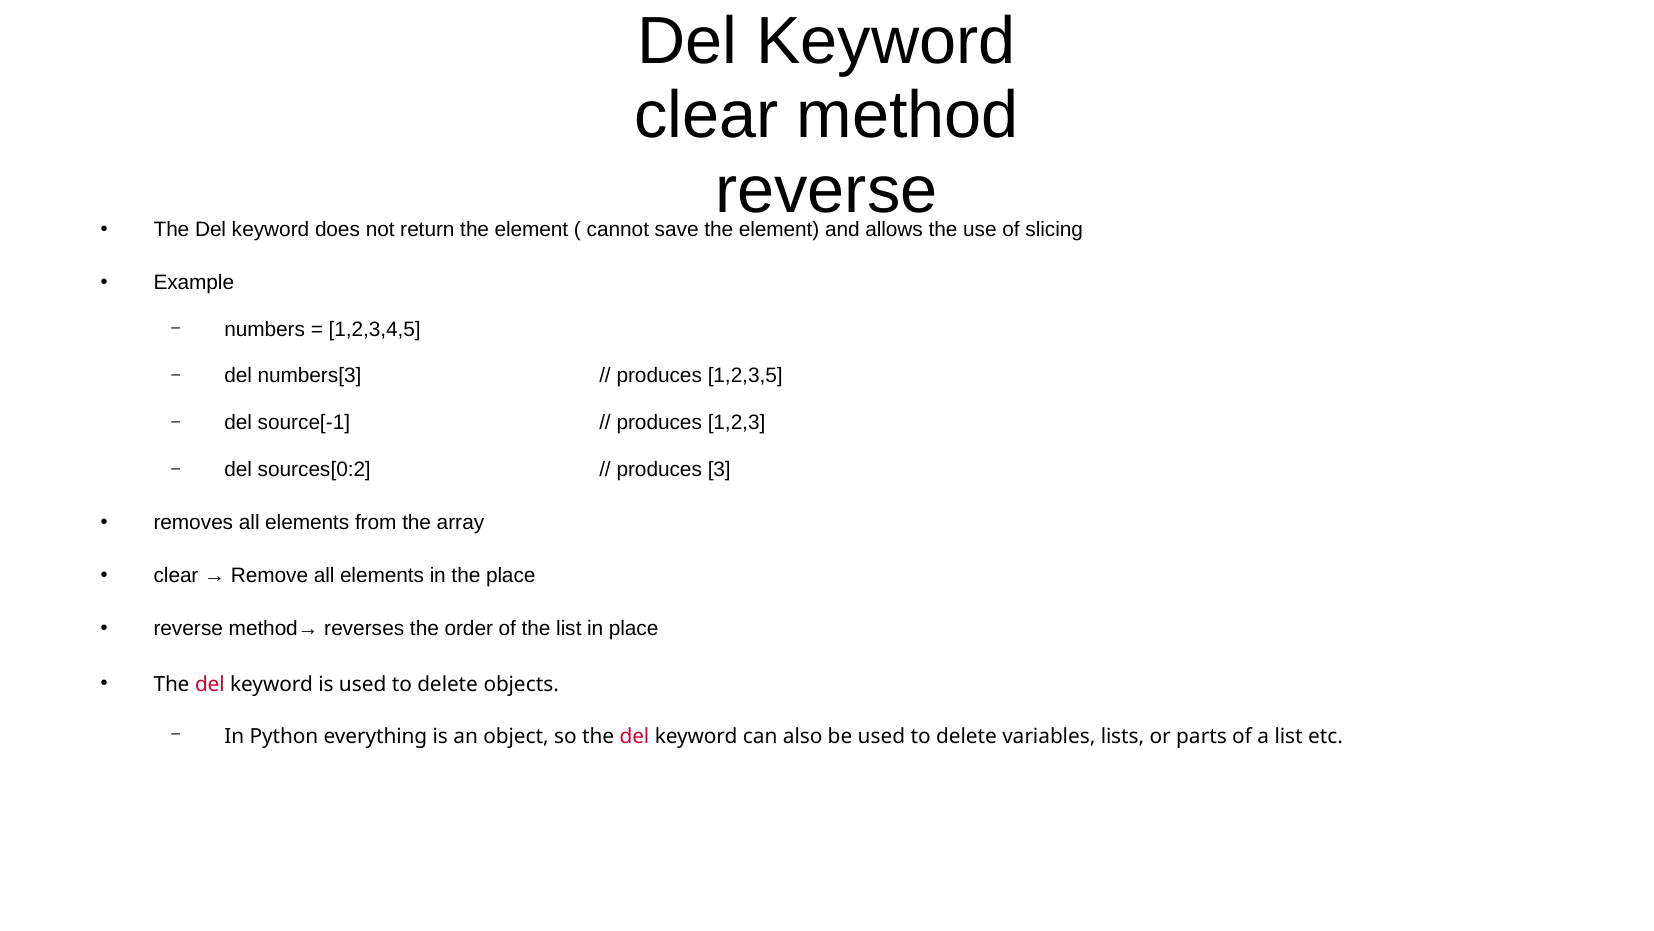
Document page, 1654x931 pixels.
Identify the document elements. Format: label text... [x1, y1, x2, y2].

list The Del keyword does not return the element ( cannot save the element) and allows the use of slicing Example numbers = [1,2,3,4,5] del numbers[3] // produces [1,2,3,5] del source[-1] // produces [1,2,3] del sources[0:2] // produces [3] removes all elements from the array clear → Remove all elements in the place reverse method→ reverses the order of the list in place The del keyword is used to delete objects. In Python everything is an object, so the del keyword can also be used to delete variables, lists, or parts of a list etc. [82, 217, 1576, 901]
title Del Keyword clear method reverse [82, 2, 1571, 217]
